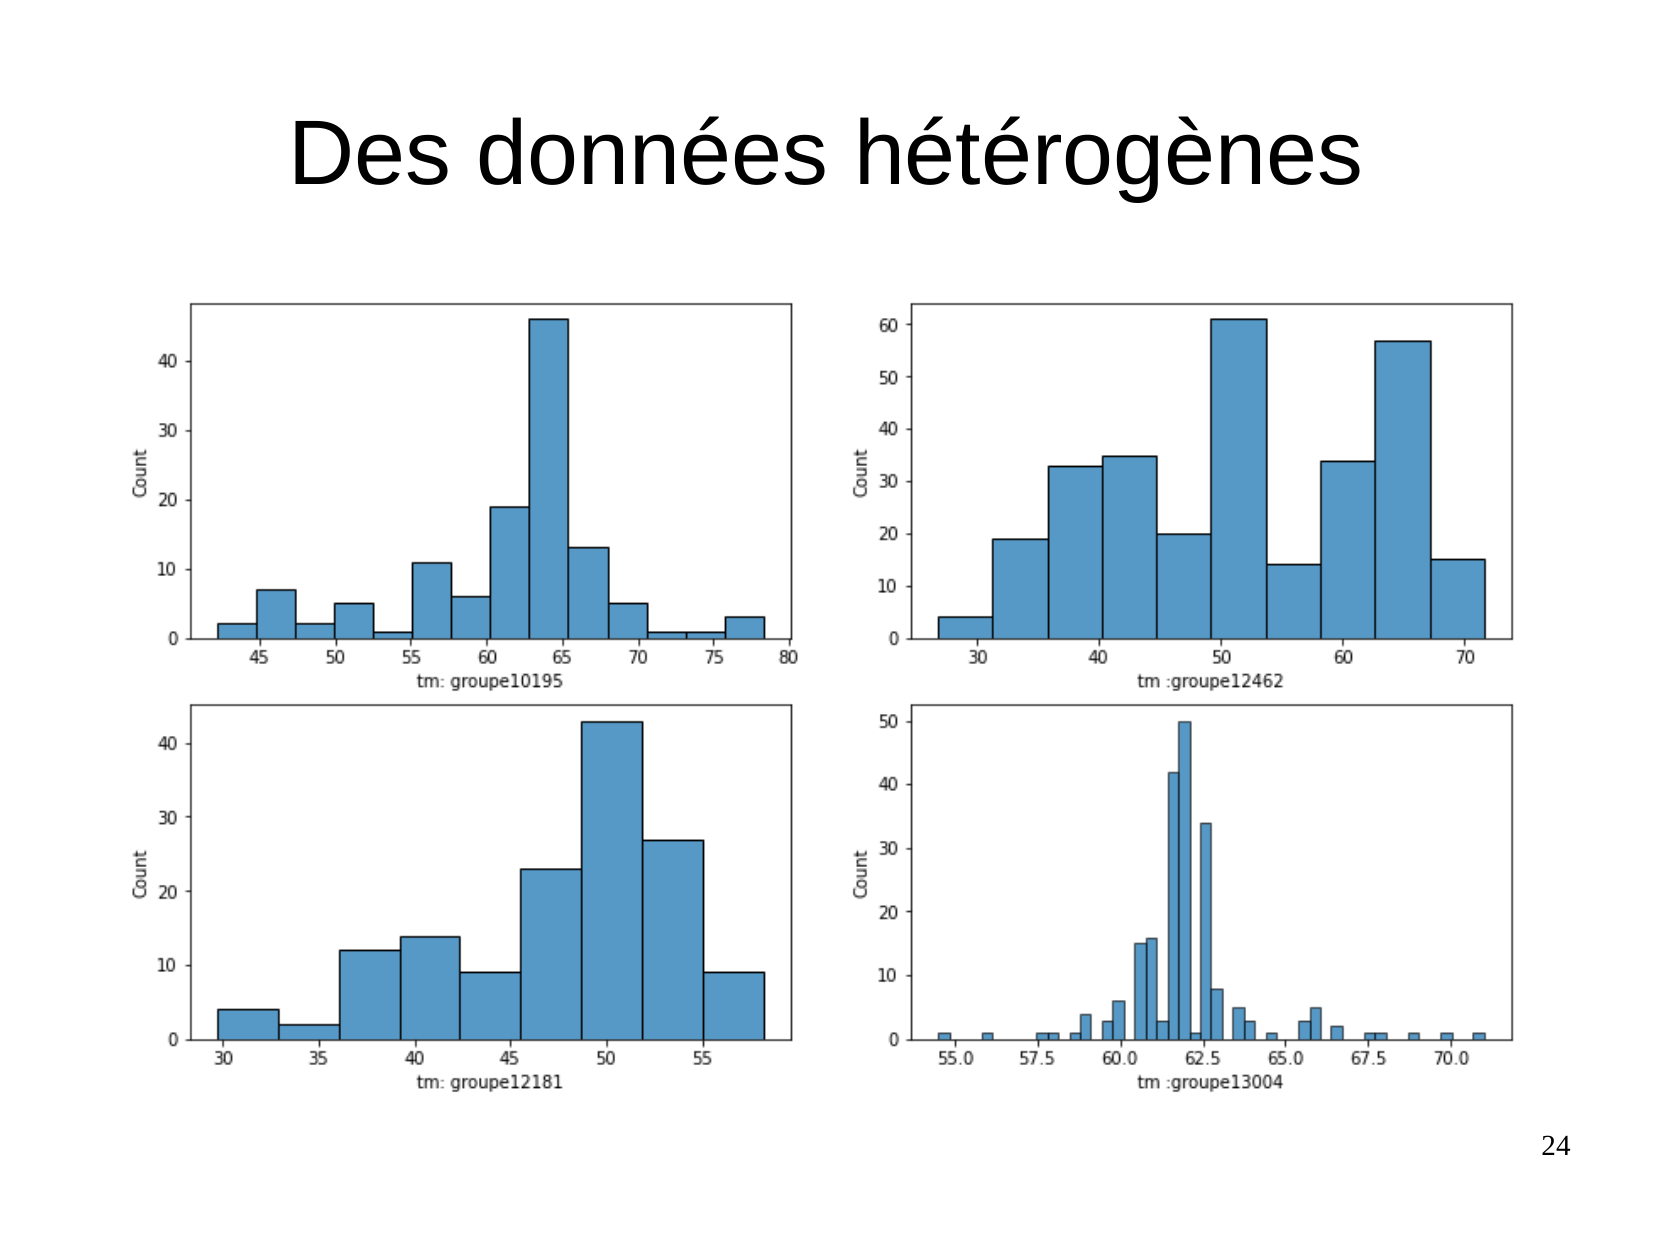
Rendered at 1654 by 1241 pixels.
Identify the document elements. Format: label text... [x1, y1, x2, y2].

title Des données hétérogènes [82, 49, 1571, 257]
picture [116, 290, 1537, 1109]
